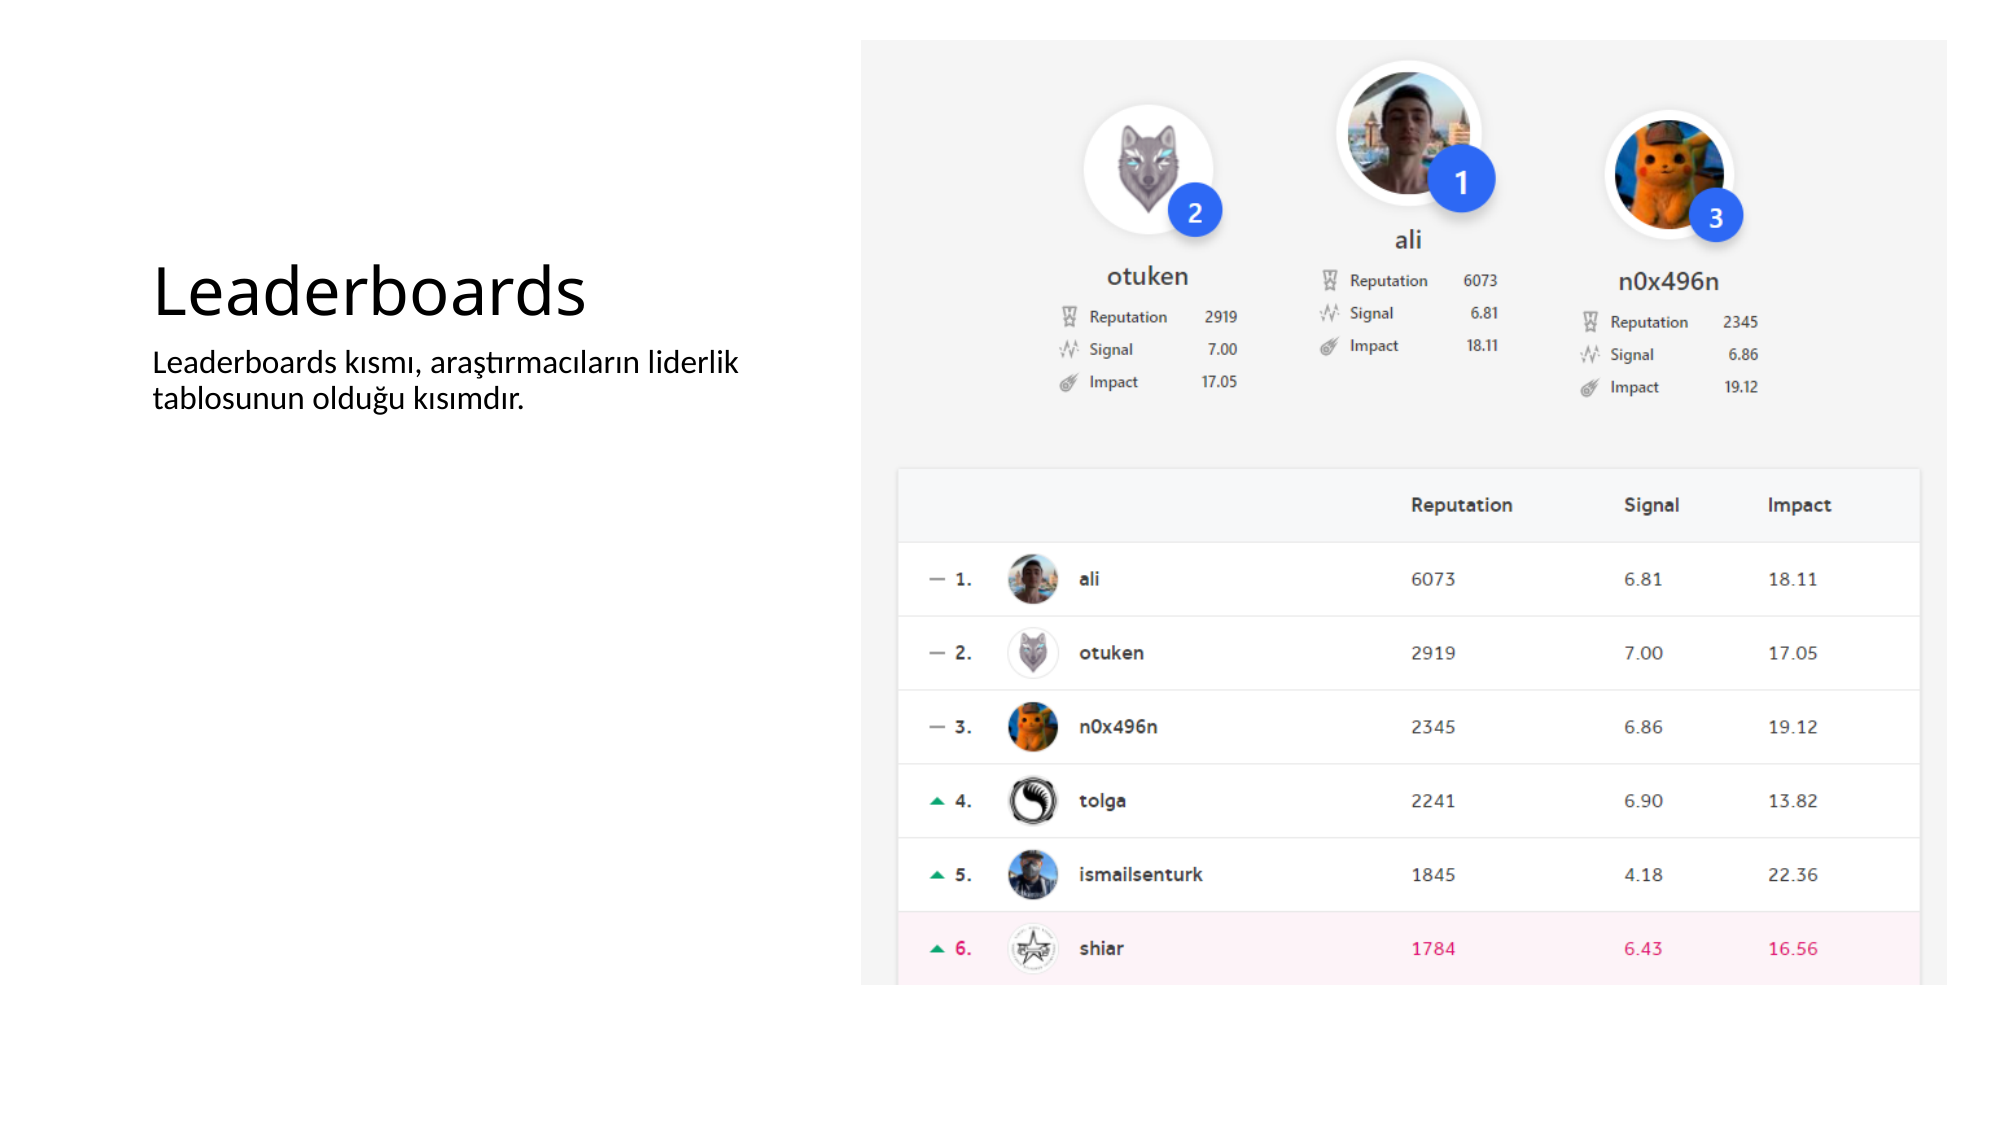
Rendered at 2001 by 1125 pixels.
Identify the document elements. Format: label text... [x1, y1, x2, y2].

list Leaderboards kısmı, araştırmacıların liderlik tablosunun olduğu kısımdır. [137, 337, 783, 963]
picture [861, 40, 1947, 985]
title Leaderboards [137, 75, 783, 337]
